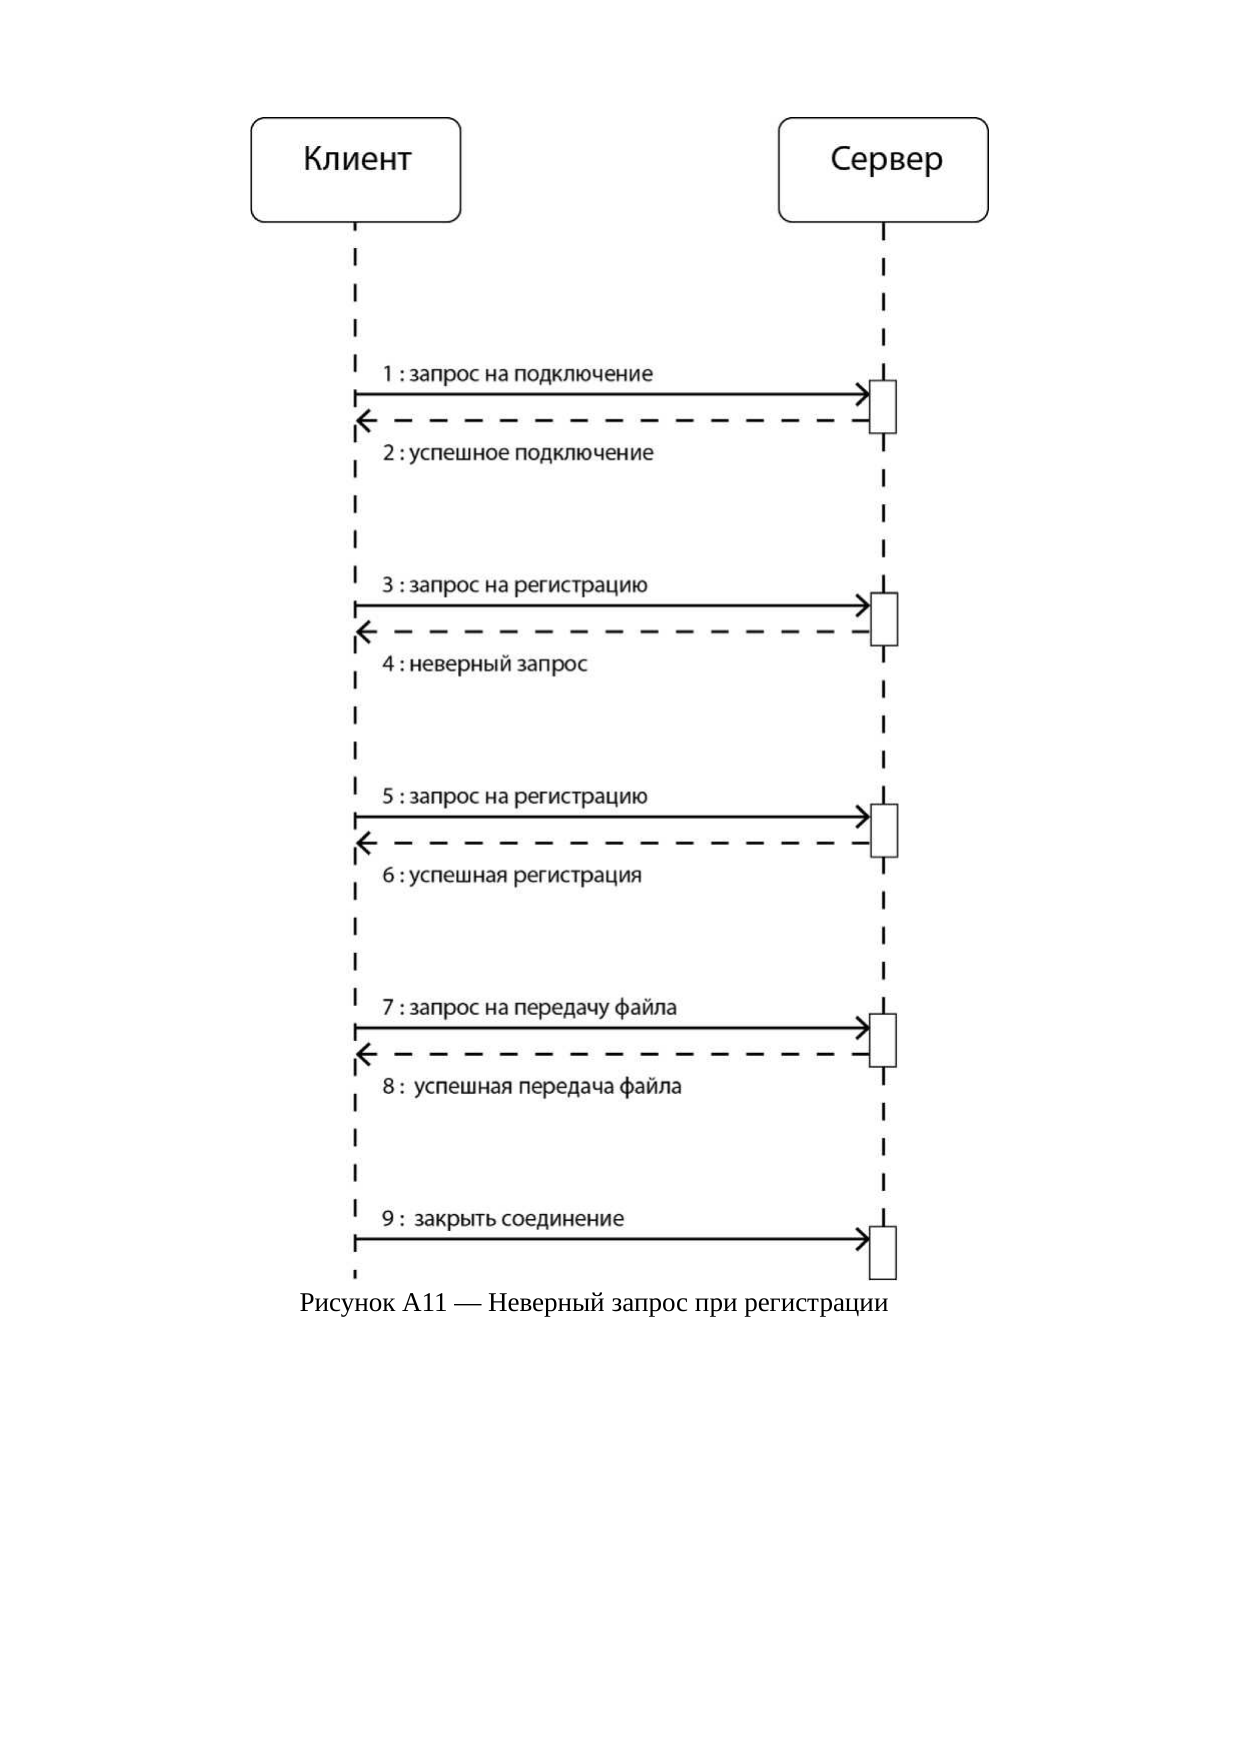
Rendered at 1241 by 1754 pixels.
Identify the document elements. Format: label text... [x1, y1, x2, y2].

picture [250, 117, 989, 1281]
text_box Рисунок А11 — Неверный запрос при регистрации [300, 1285, 940, 1317]
